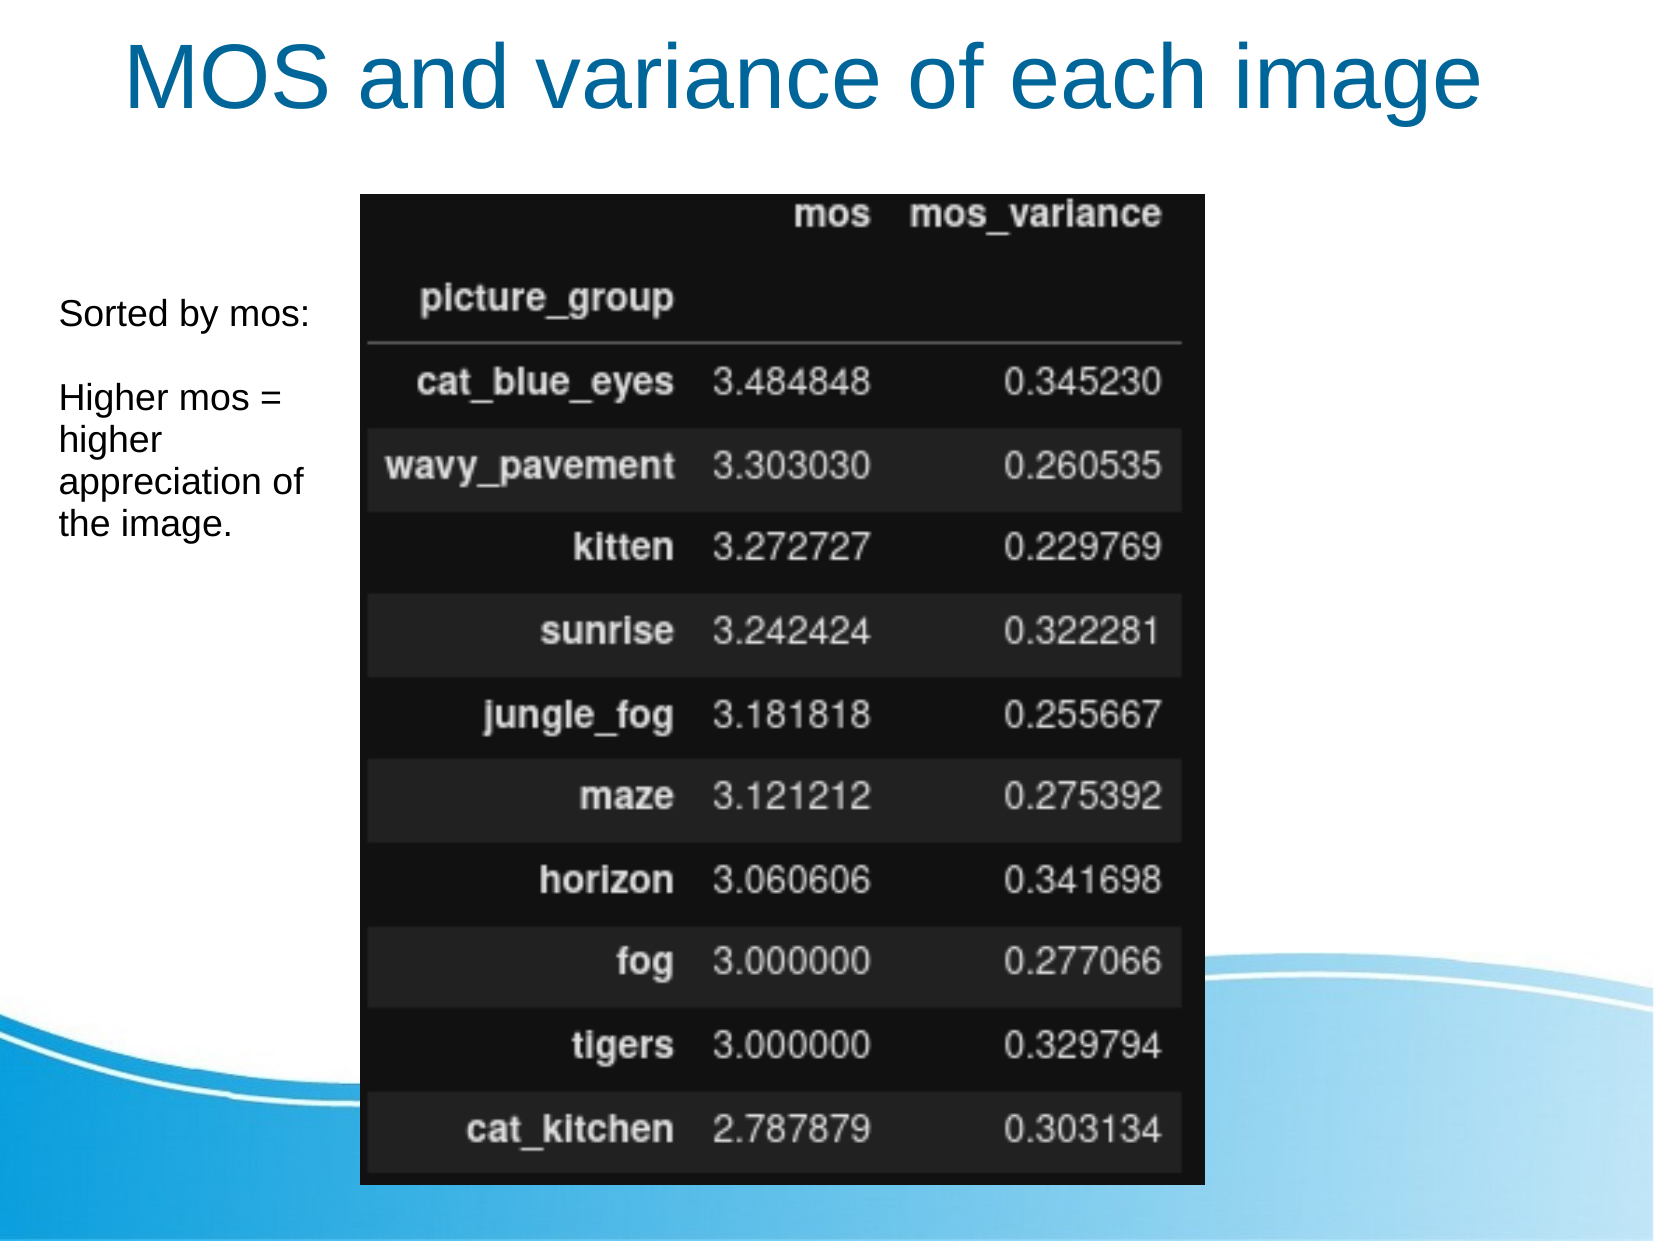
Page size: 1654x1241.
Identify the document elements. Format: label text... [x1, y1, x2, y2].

text_box Sorted by mos: Higher mos = higher appreciation of the image. [43, 285, 331, 826]
title MOS and variance of each image [60, 0, 1549, 181]
picture [0, 194, 1654, 1241]
